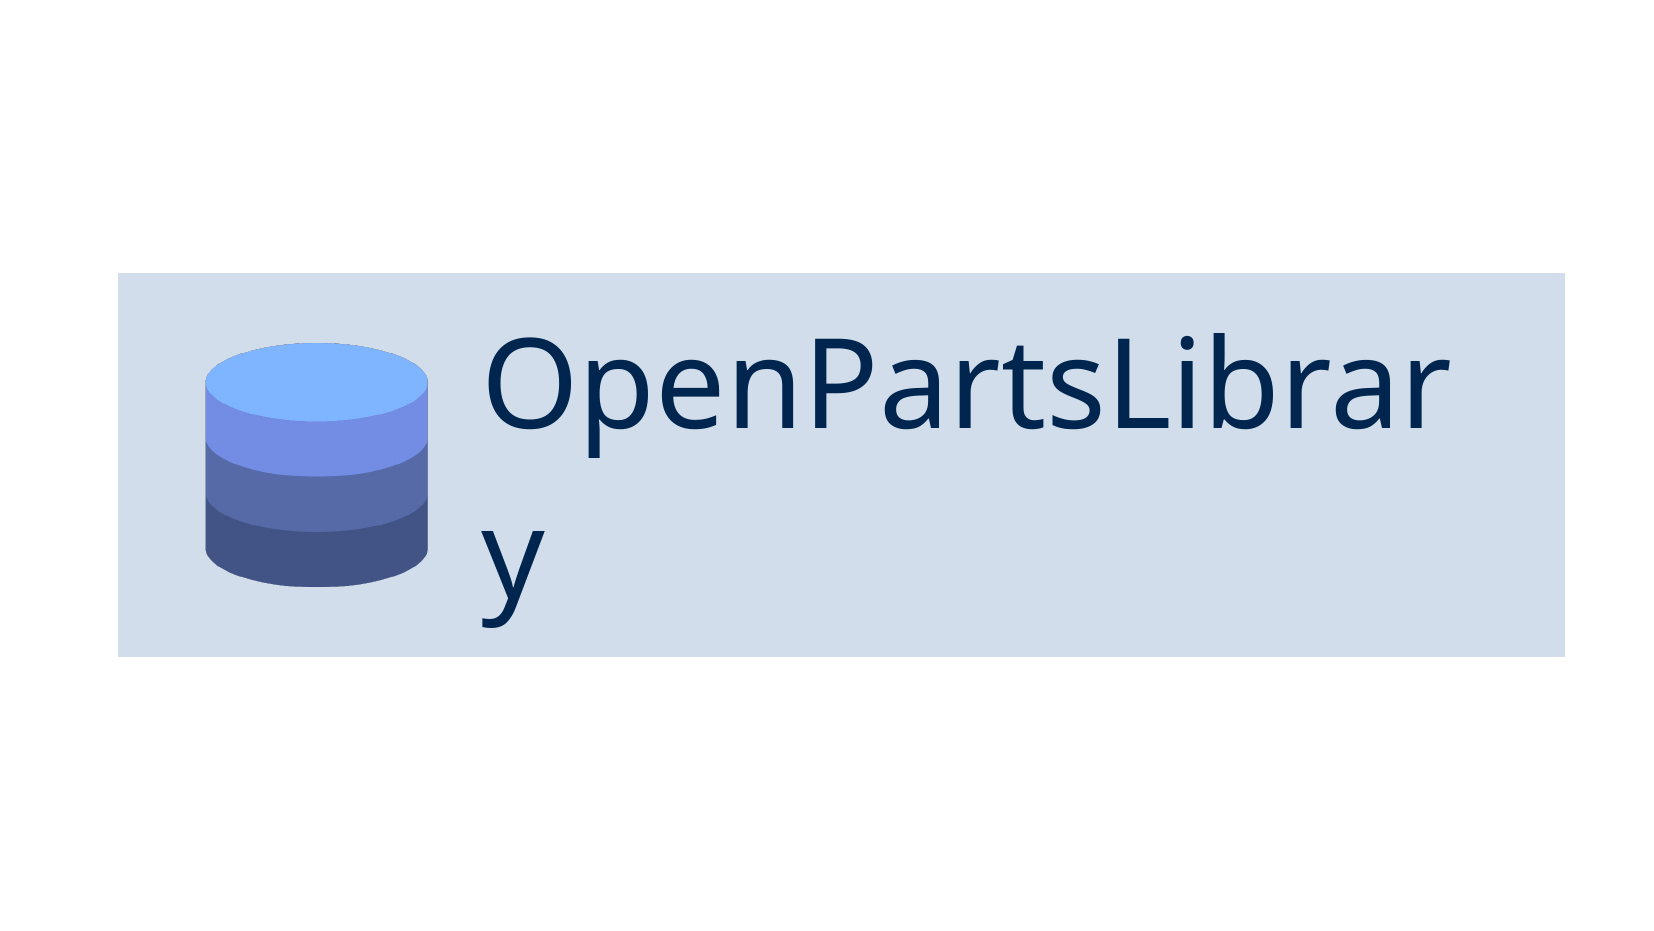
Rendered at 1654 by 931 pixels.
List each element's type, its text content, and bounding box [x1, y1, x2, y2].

text_box OpenPartsLibrary [466, 302, 1501, 628]
text_box [118, 273, 1565, 657]
picture [194, 343, 439, 587]
